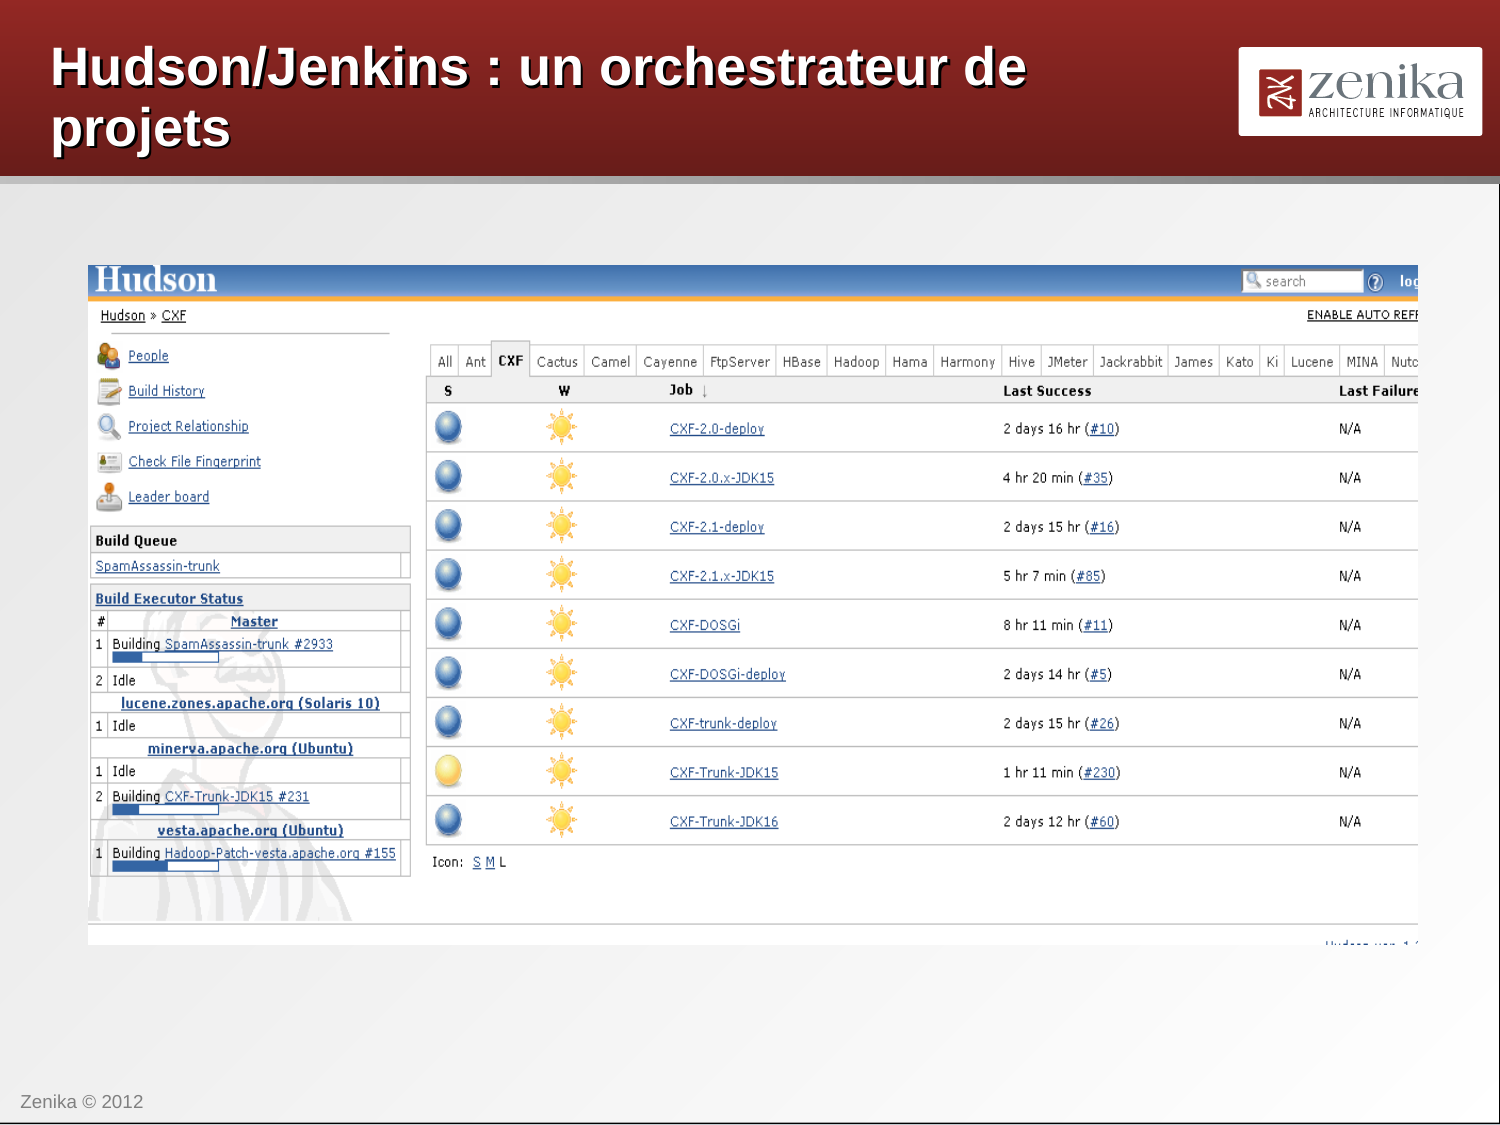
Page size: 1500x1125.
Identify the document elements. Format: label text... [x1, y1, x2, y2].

picture [1257, 58, 1464, 125]
title Hudson/Jenkins : un orchestrateur de projets [50, 15, 1206, 180]
picture [88, 265, 1418, 945]
